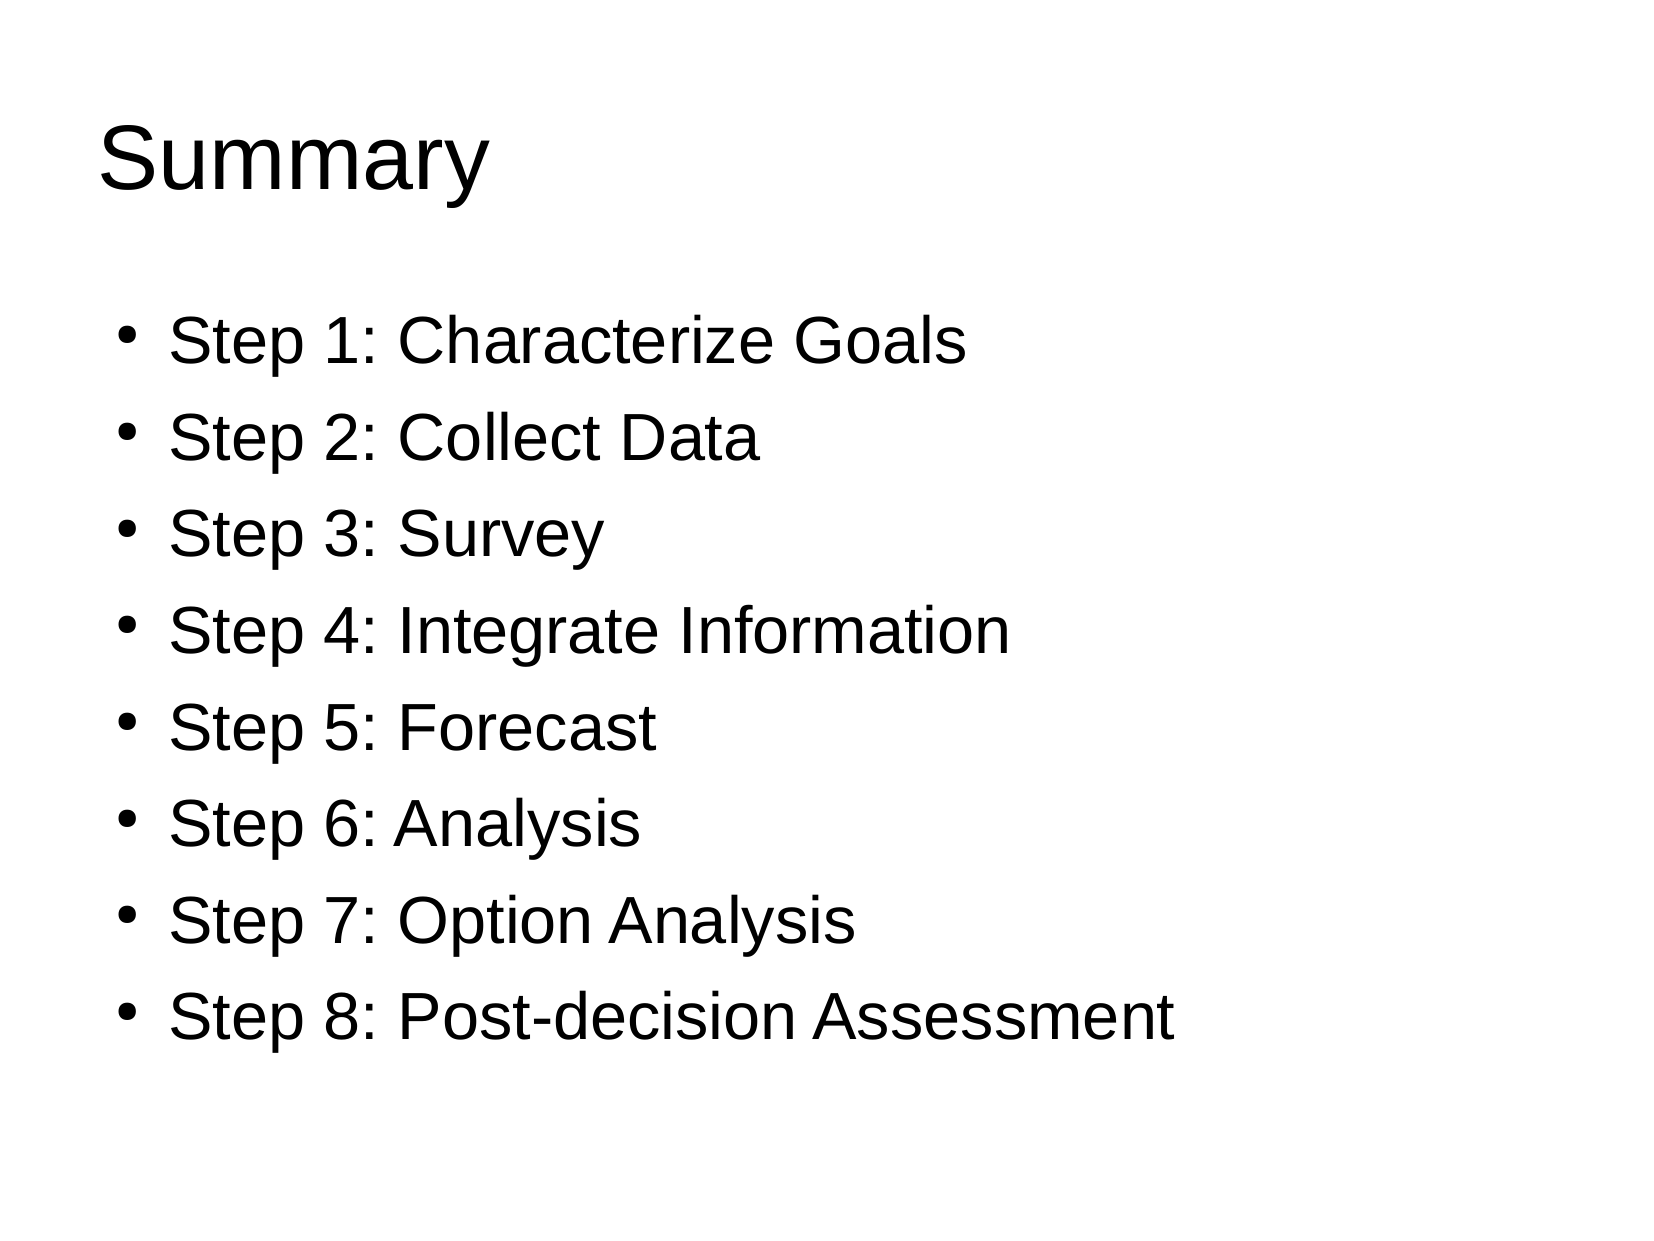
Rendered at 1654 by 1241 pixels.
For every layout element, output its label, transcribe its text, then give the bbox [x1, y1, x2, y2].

list Step 1: Characterize Goals Step 2: Collect Data Step 3: Survey Step 4: Integrate Information Step 5: Forecast Step 6: Analysis Step 7: Option Analysis Step 8: Post-decision Assessment [82, 289, 1571, 1108]
title Summary [82, 49, 1571, 257]
